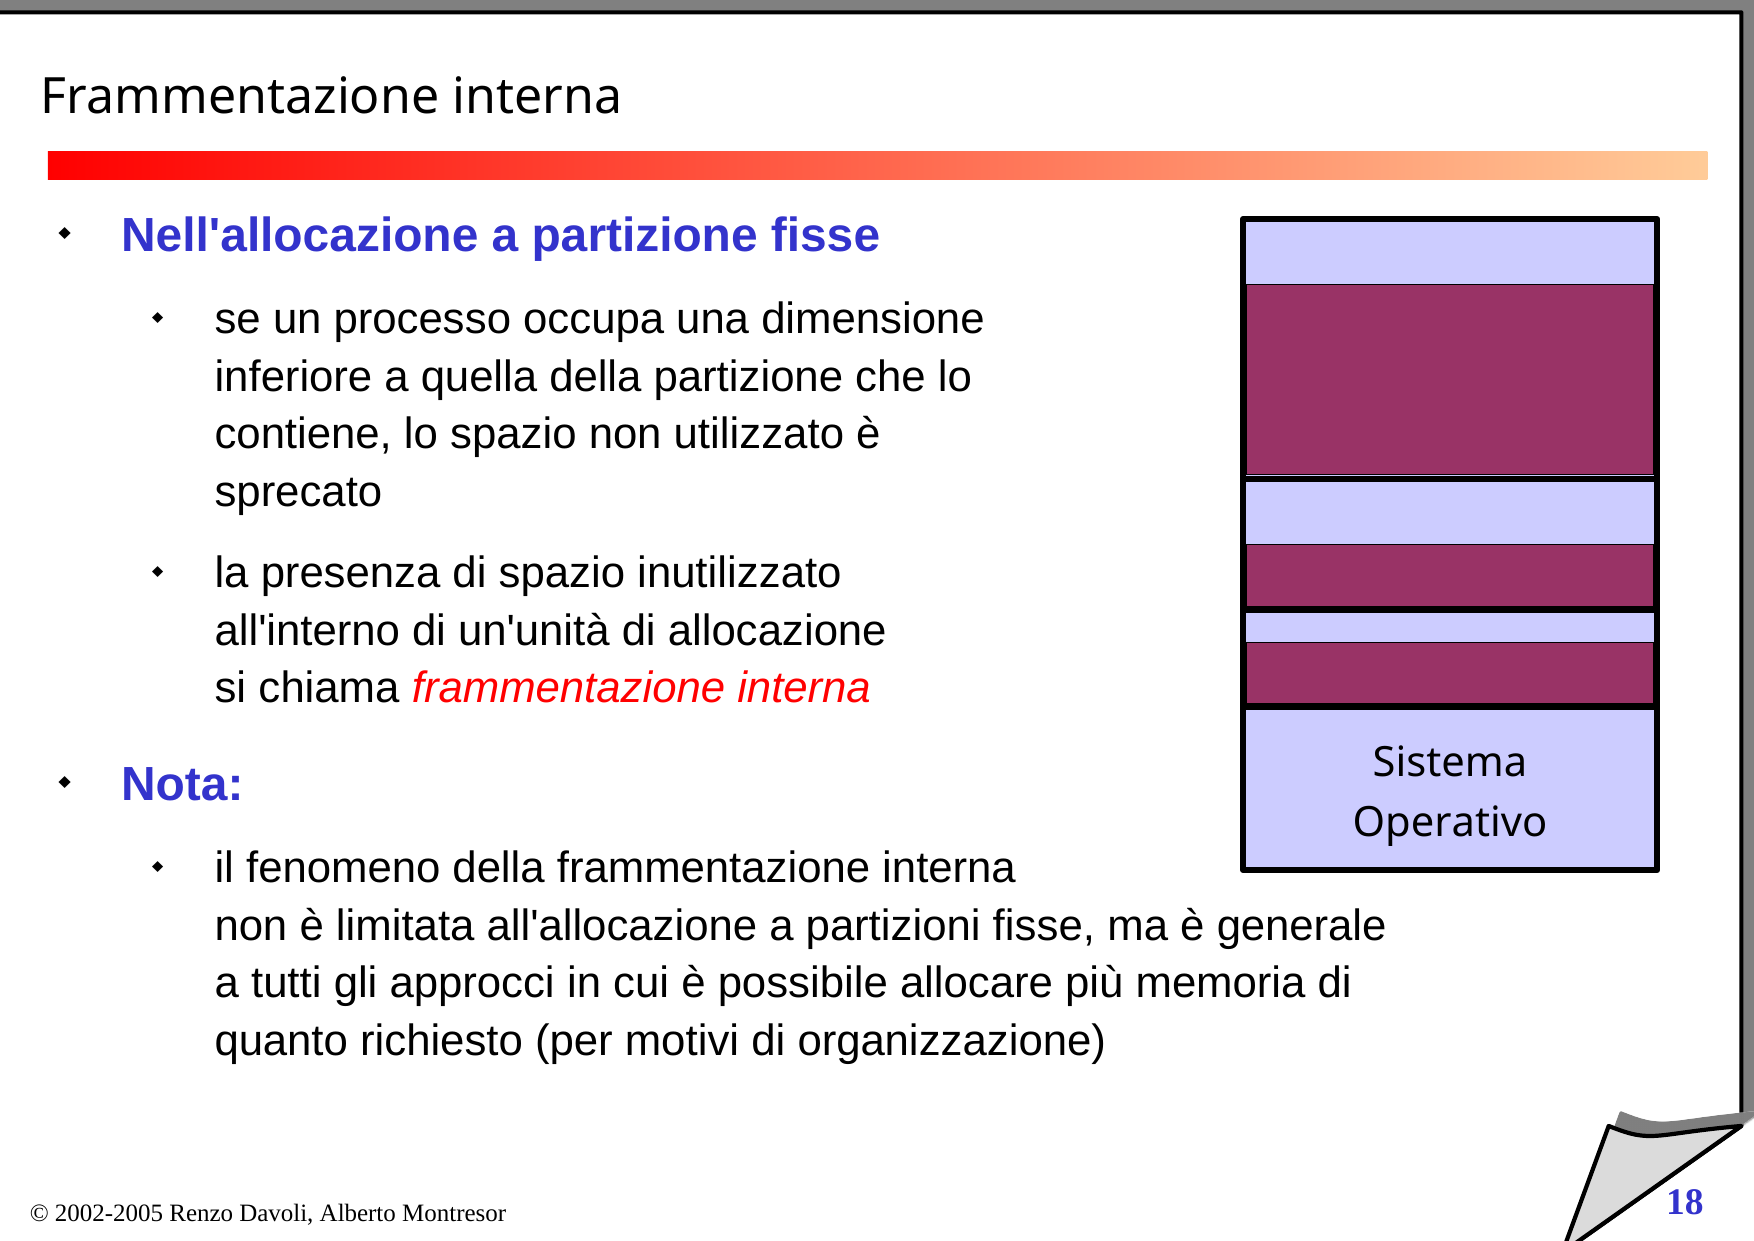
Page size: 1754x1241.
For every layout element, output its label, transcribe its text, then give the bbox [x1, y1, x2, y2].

list Nell'allocazione a partizione fisse se un processo occupa una dimensione inferiore a quella della partizione che lo contiene, lo spazio non utilizzato è sprecato la presenza di spazio inutilizzato all'interno di un'unità di allocazione si chiama frammentazione interna Nota: il fenomeno della frammentazione interna non è limitata all'allocazione a partizioni fisse, ma è generale a tutti gli approcci in cui è possibile allocare più memoria di quanto richiesto (per motivi di organizzazione) [58, 206, 1696, 1152]
text_box [1242, 219, 1658, 707]
text_box Sistema Operativo [1242, 707, 1658, 871]
title Frammentazione interna [40, 49, 1714, 144]
